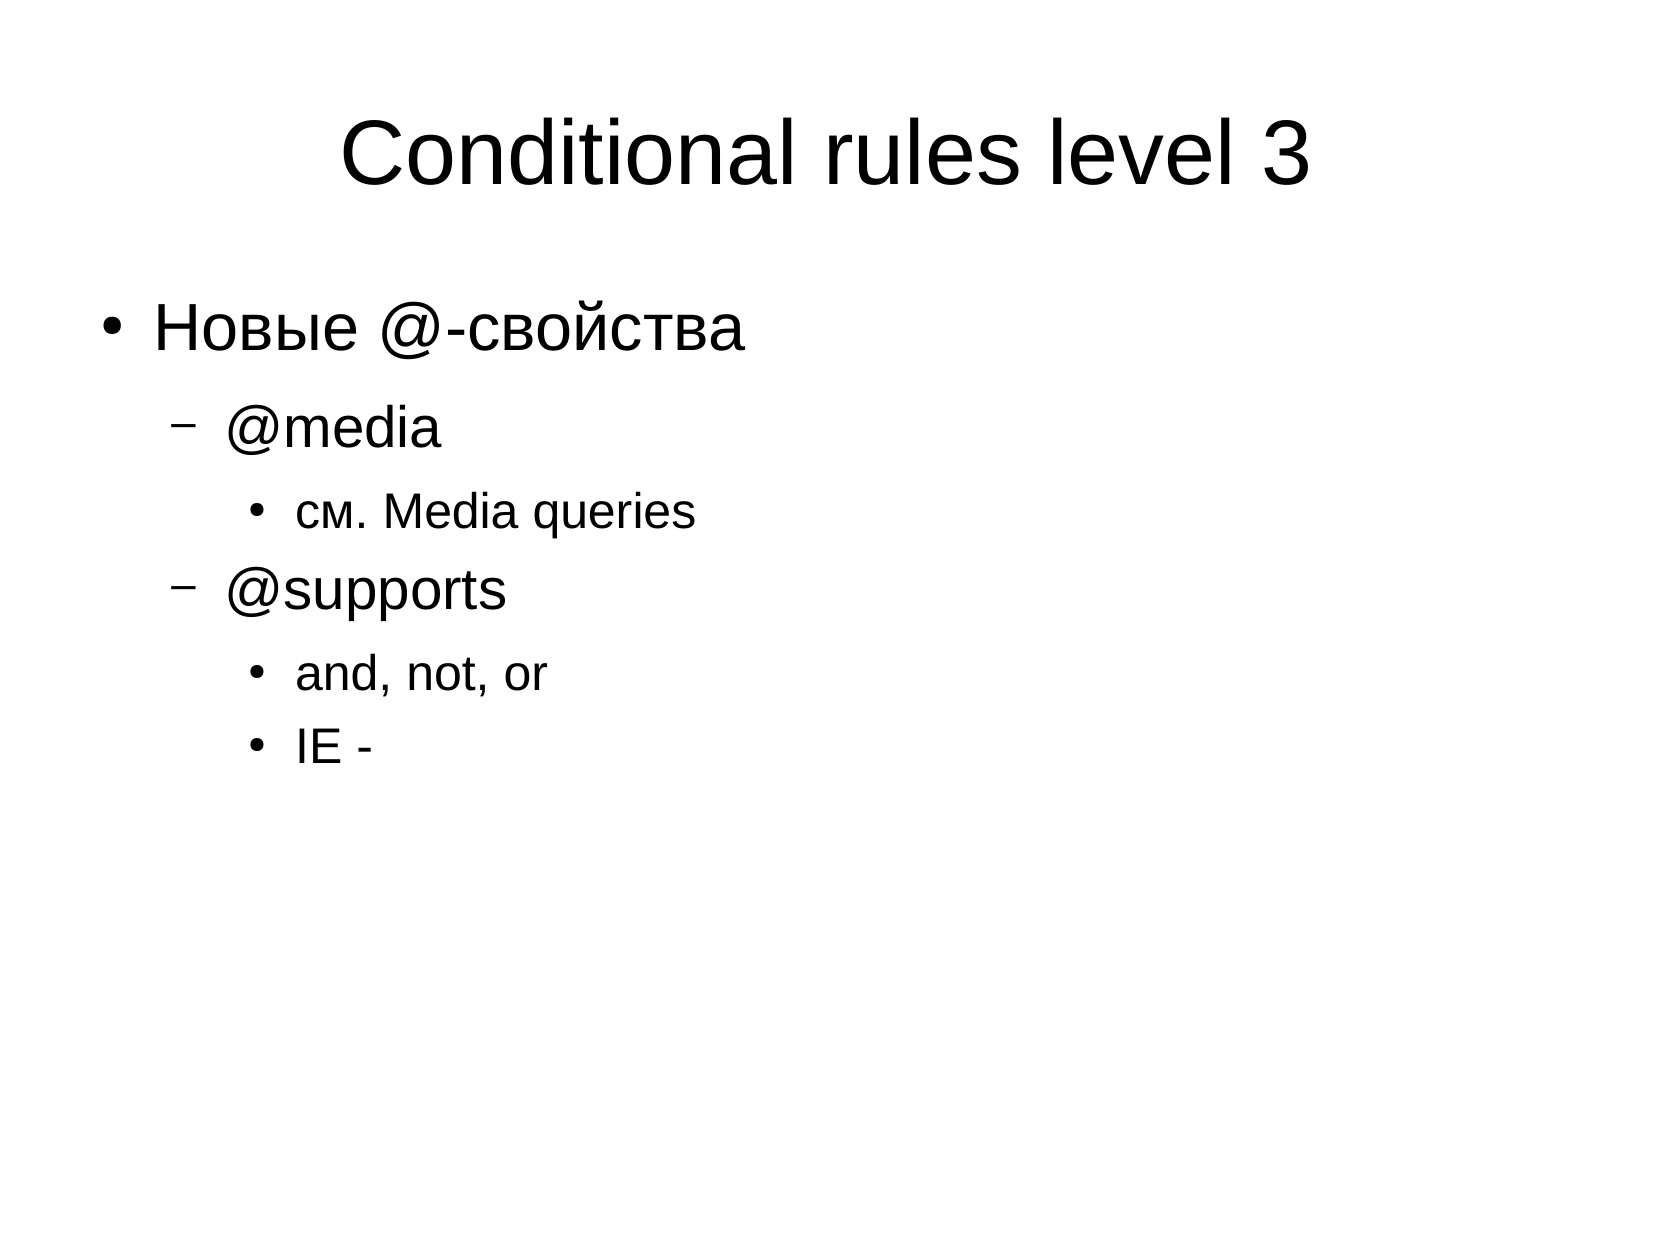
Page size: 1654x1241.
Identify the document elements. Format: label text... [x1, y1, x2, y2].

list Новые @-свойства @media см. Media queries @supports and, not, or IE - [82, 290, 1571, 1010]
title Conditional rules level 3 [82, 49, 1571, 257]
